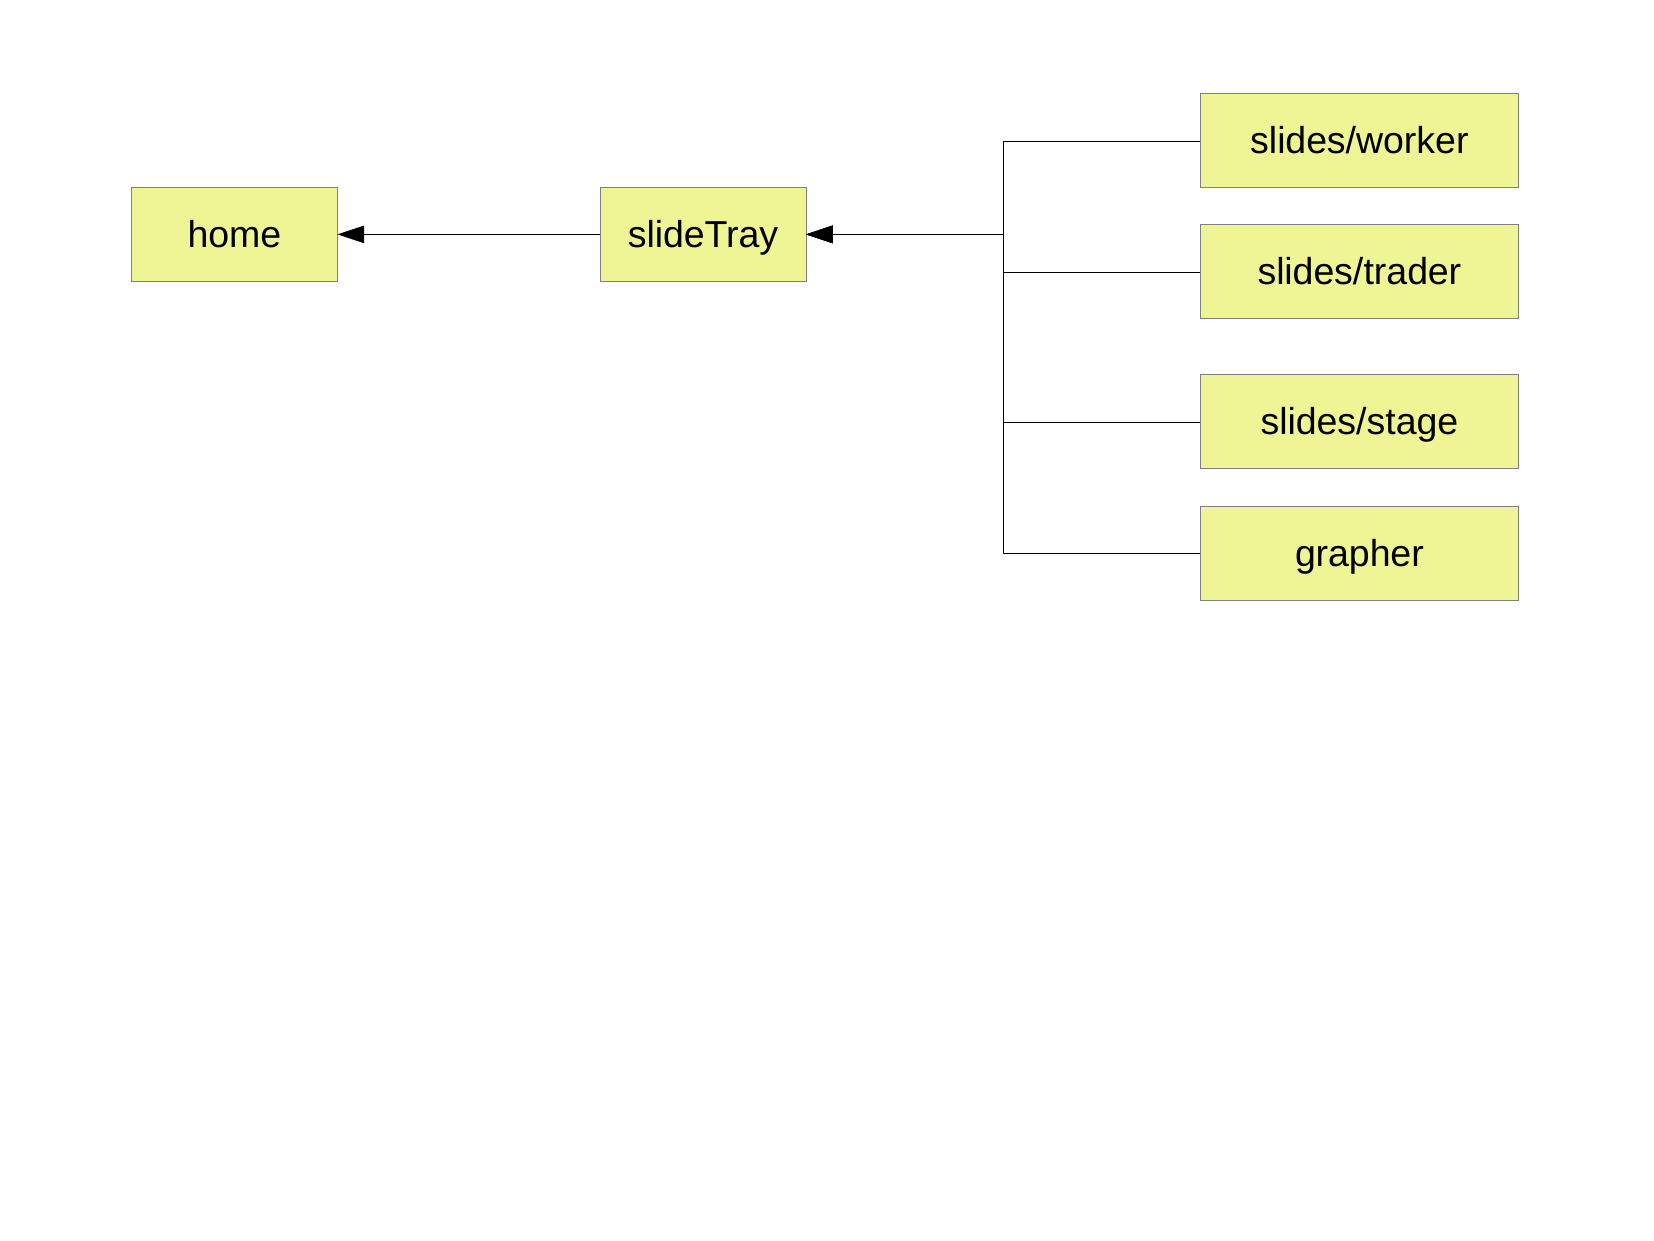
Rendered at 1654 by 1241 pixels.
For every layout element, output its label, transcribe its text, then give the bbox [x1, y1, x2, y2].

text_box home [131, 187, 338, 282]
text_box slides/stage [1200, 374, 1519, 469]
text_box slideTray [600, 187, 807, 282]
text_box grapher [1200, 506, 1519, 601]
text_box slides/trader [1200, 224, 1519, 319]
text_box slides/worker [1200, 93, 1519, 188]
